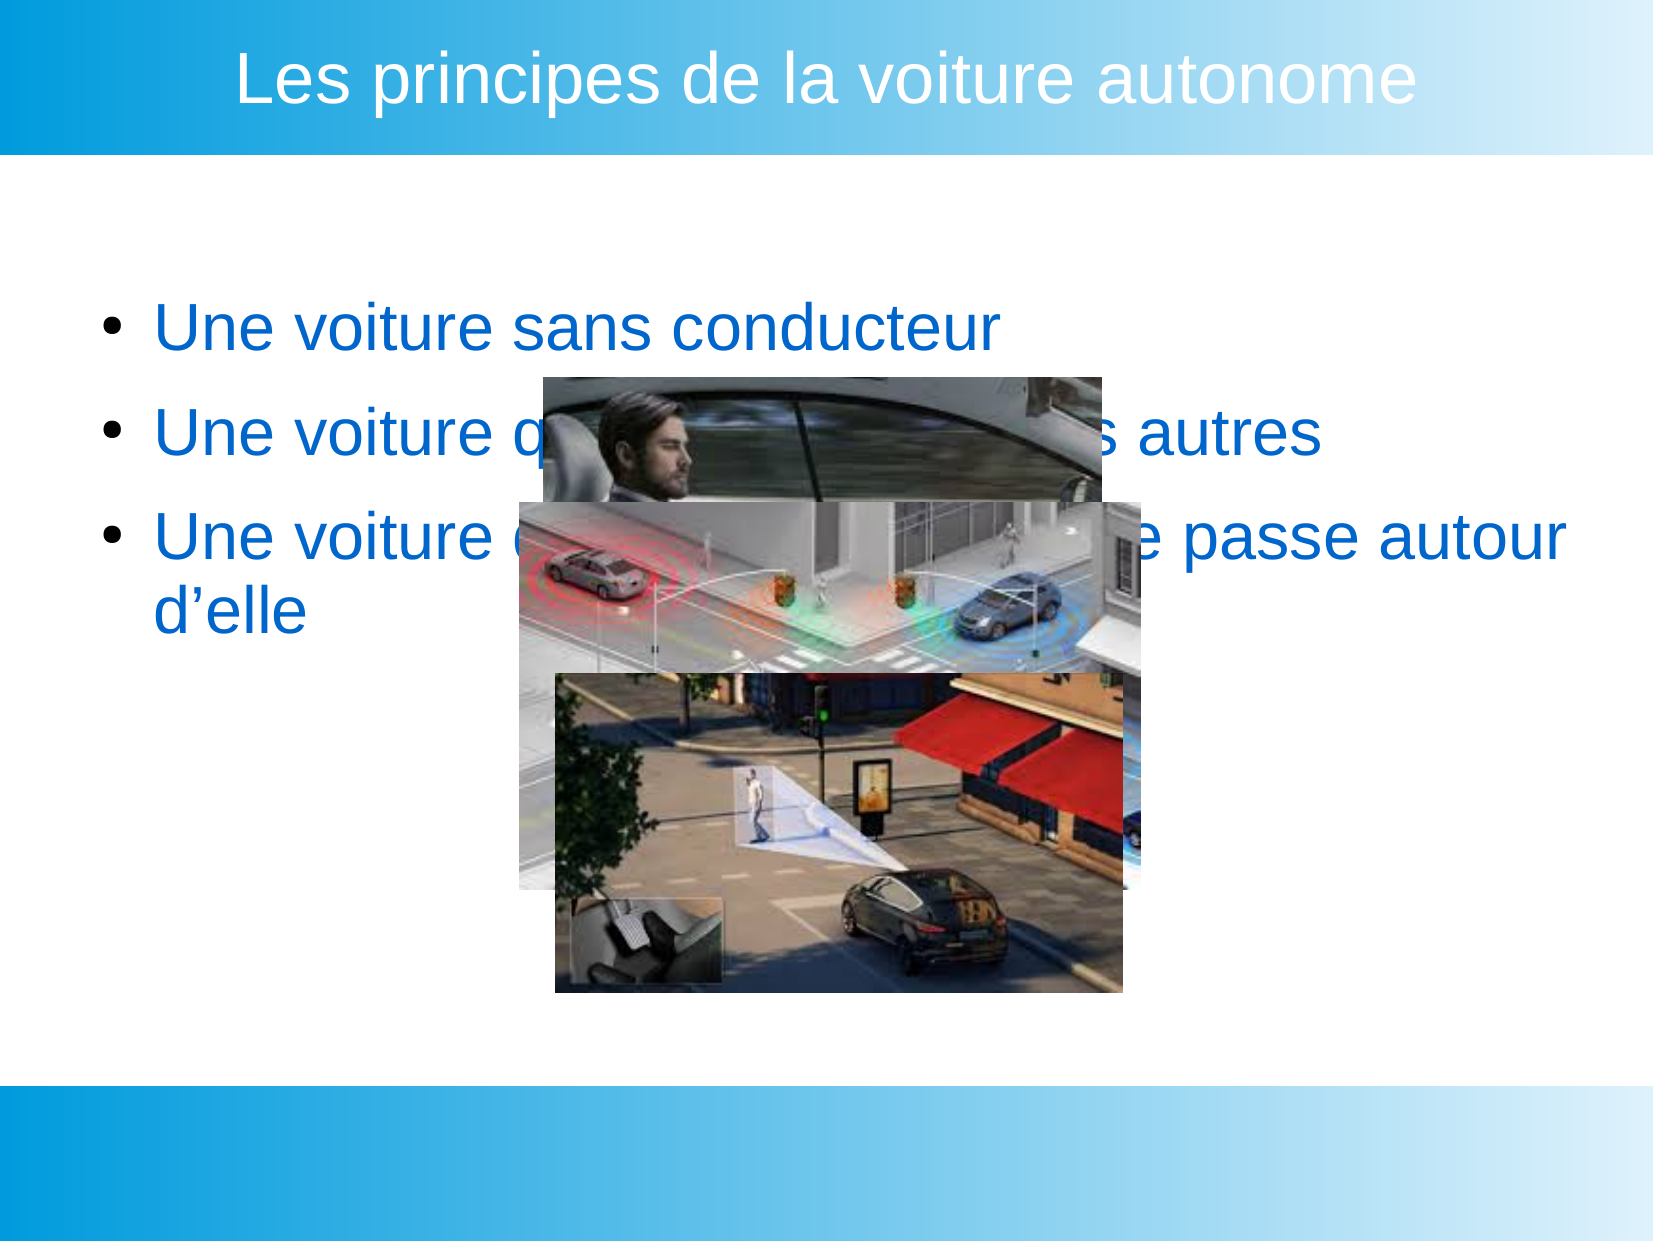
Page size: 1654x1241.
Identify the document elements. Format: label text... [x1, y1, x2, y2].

list Une voiture sans conducteur Une voiture qui interagit avec les autres Une voiture qui analyse ce qu’il se passe autour d’elle [82, 290, 1571, 1010]
picture [519, 377, 1141, 993]
title Les principes de la voiture autonome [82, 31, 1571, 172]
